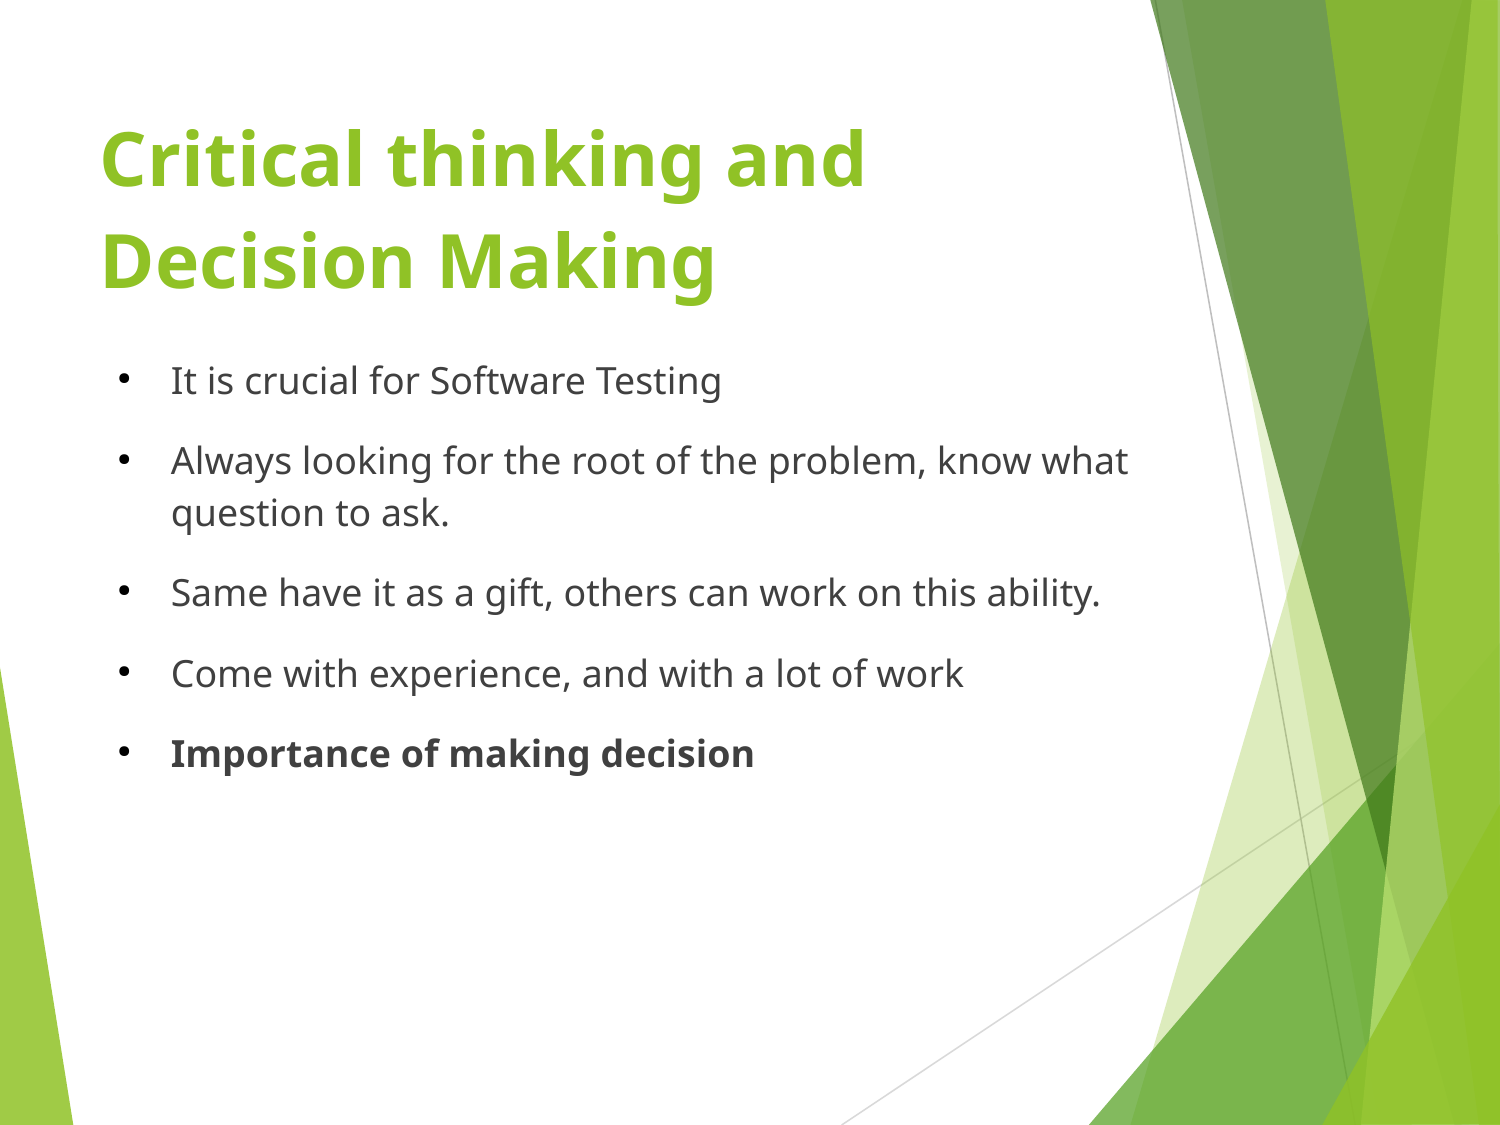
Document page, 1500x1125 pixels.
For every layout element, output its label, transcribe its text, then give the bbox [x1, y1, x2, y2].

list It is crucial for Software Testing Always looking for the root of the problem, know what question to ask. Same have it as a gift, others can work on this ability. Come with experience, and with a lot of work Importance of making decision [99, 354, 1142, 992]
title Critical thinking and Decision Making [99, 99, 1142, 317]
